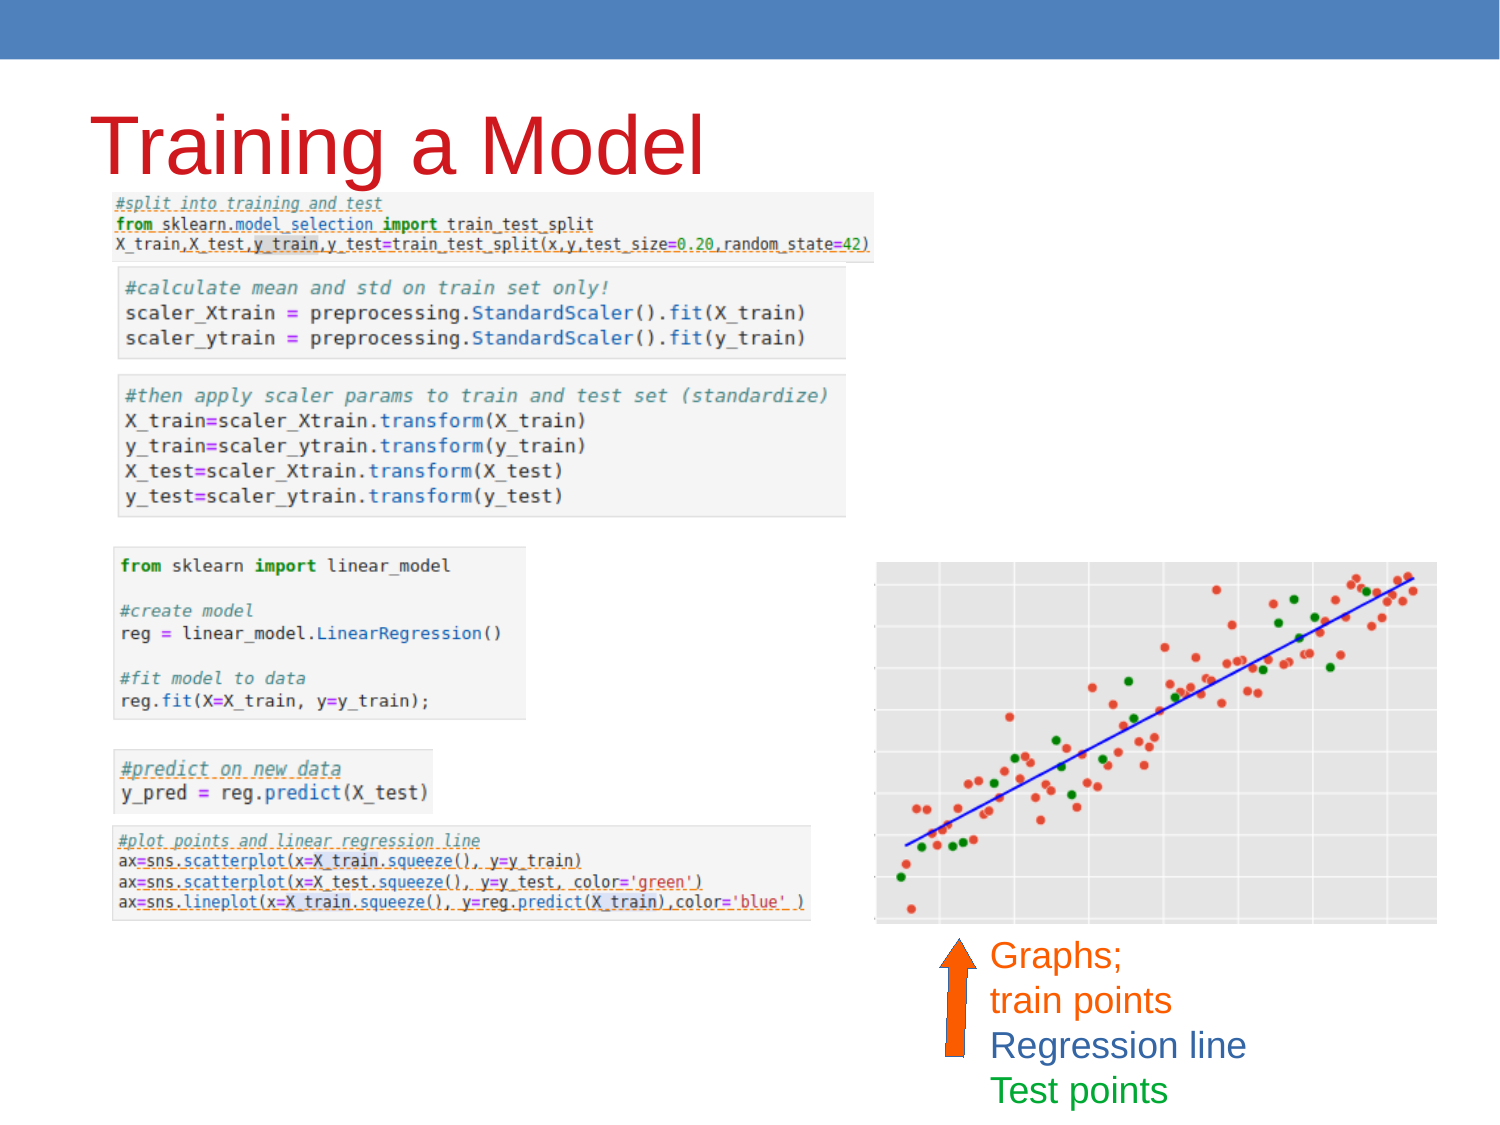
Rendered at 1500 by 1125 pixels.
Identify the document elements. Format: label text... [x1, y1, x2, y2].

text_box Graphs; train points Regression line Test points [974, 923, 1388, 1022]
picture [112, 824, 811, 921]
picture [112, 544, 526, 724]
picture [112, 749, 433, 814]
text_box Training a Model [75, 87, 1425, 250]
picture [874, 562, 1437, 924]
picture [112, 192, 874, 526]
text_box [939, 938, 974, 1058]
